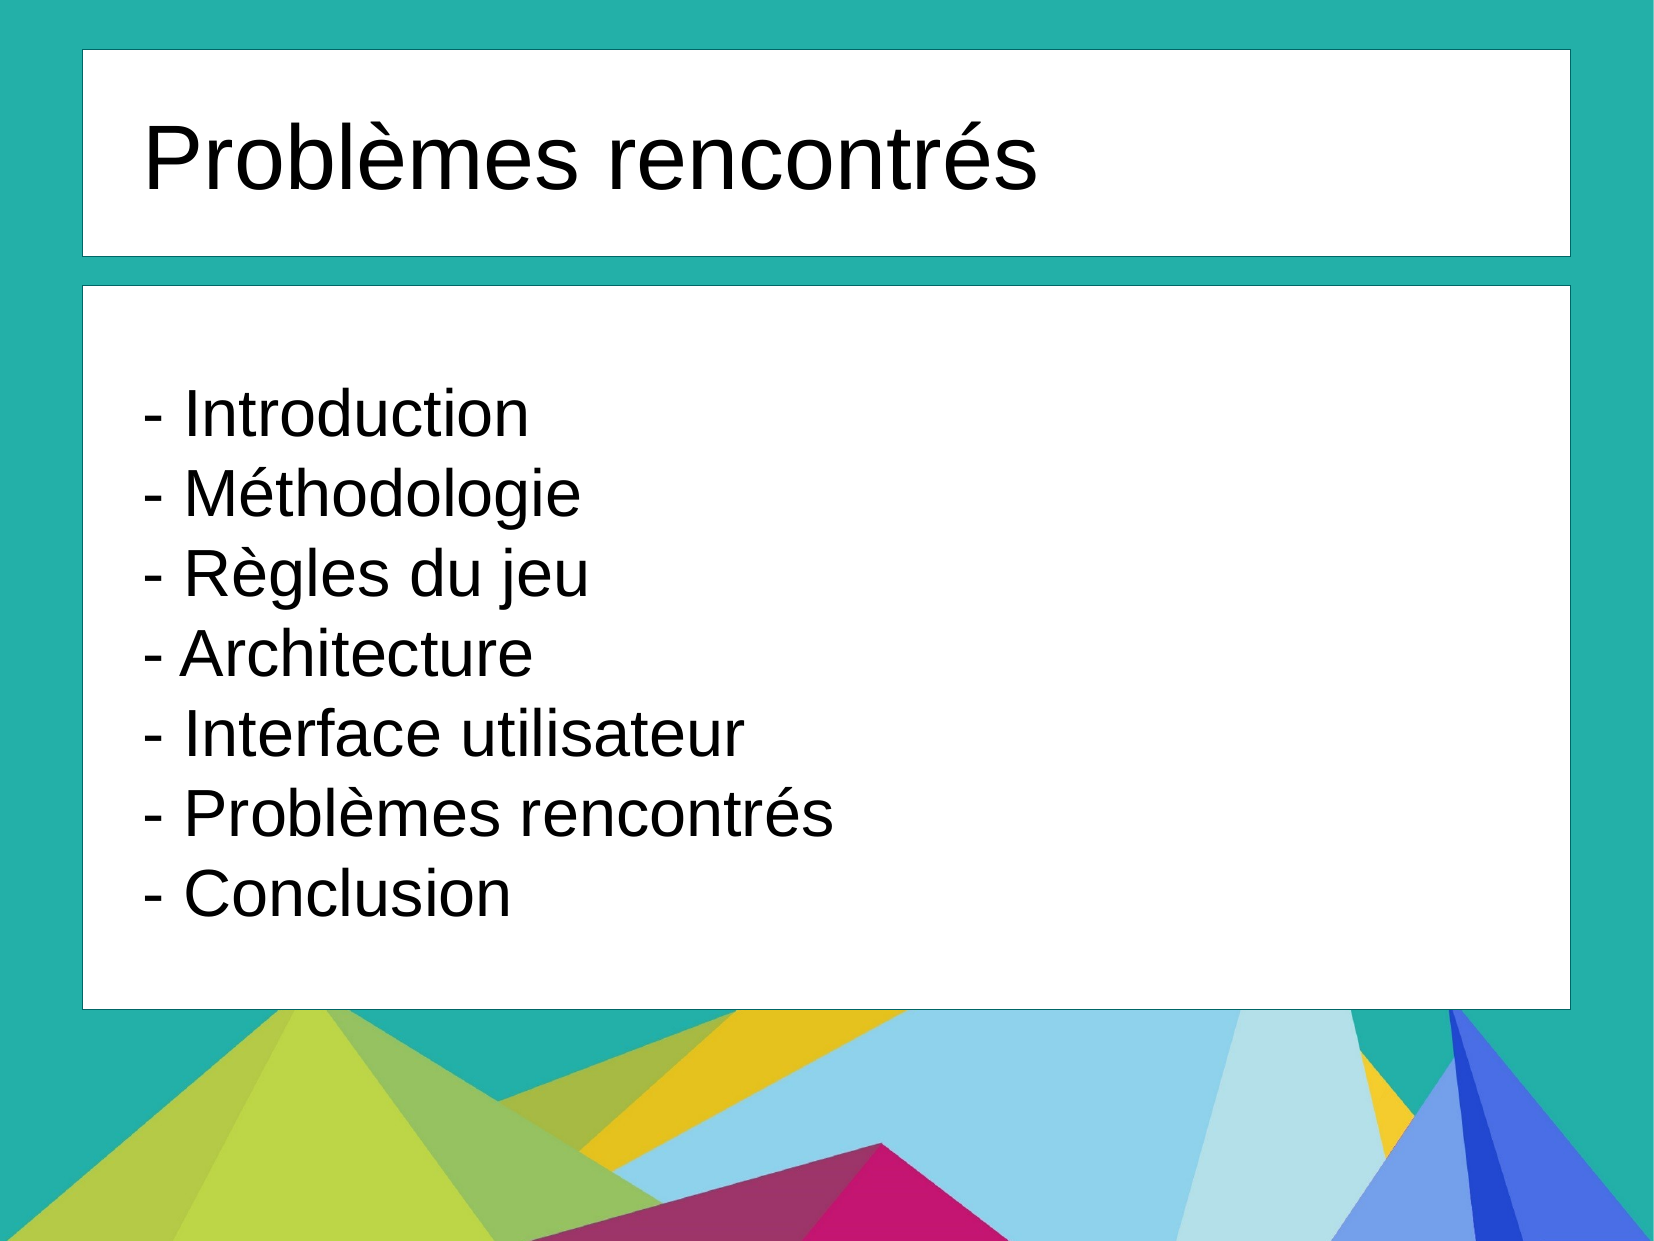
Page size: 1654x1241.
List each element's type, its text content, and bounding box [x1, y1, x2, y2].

subtitle - Introduction - Méthodologie - Règles du jeu - Architecture - Interface utilisateur - Problèmes rencontrés - Conclusion [82, 290, 1571, 1010]
title Problèmes rencontrés [82, 49, 1571, 257]
text_box [82, 285, 1571, 290]
picture [0, 0, 1654, 1241]
